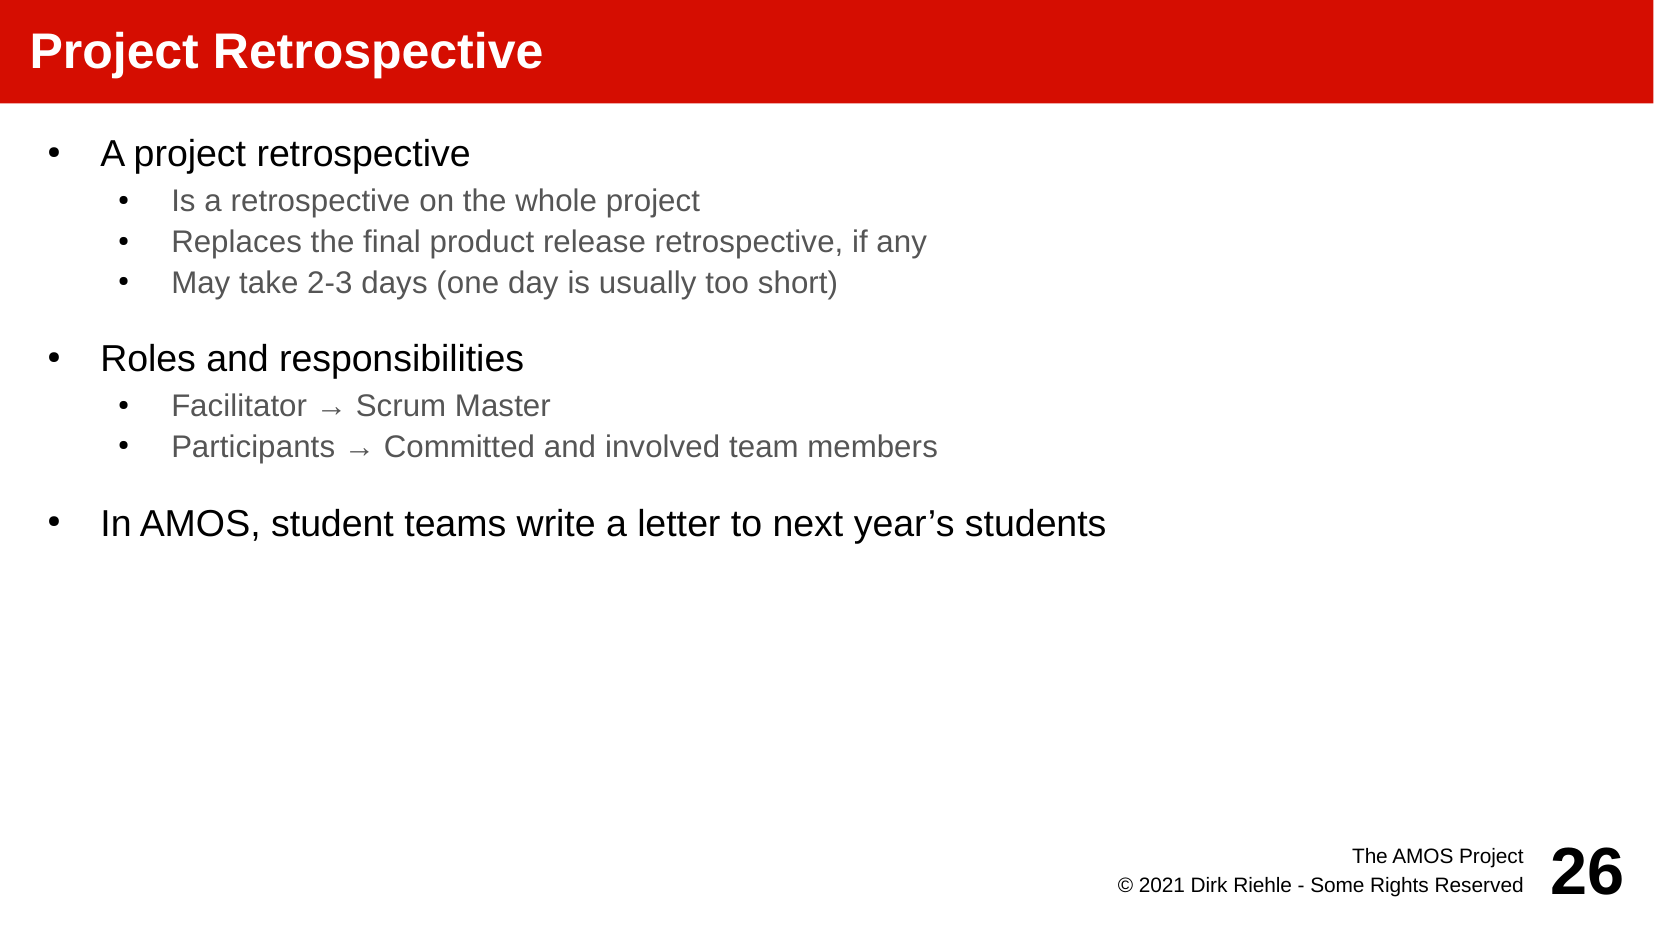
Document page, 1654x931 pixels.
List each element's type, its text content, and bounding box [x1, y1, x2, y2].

list A project retrospective Is a retrospective on the whole project Replaces the final product release retrospective, if any May take 2-3 days (one day is usually too short) Roles and responsibilities Facilitator → Scrum Master Participants → Committed and involved team members In AMOS, student teams write a letter to next year’s students [29, 132, 1625, 813]
title Project Retrospective [0, 0, 1654, 104]
